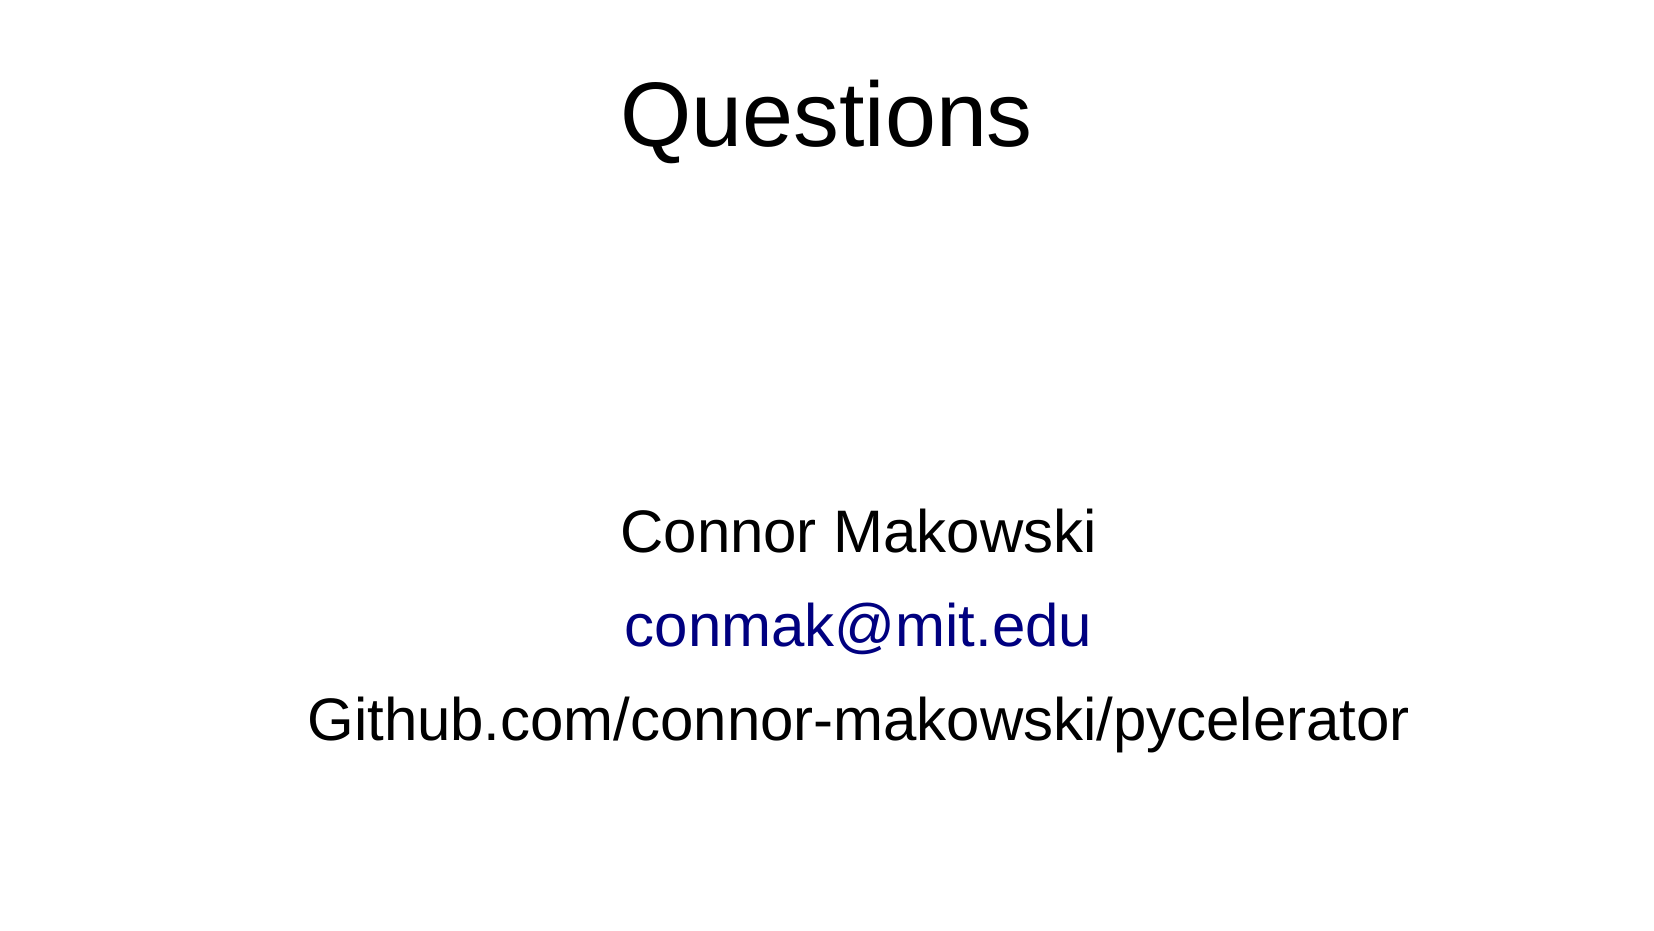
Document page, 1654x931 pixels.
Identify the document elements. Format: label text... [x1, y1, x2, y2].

title Questions [82, 37, 1571, 193]
list Connor Makowski conmak@mit.edu Github.com/connor-makowski/pycelerator [82, 217, 1571, 758]
